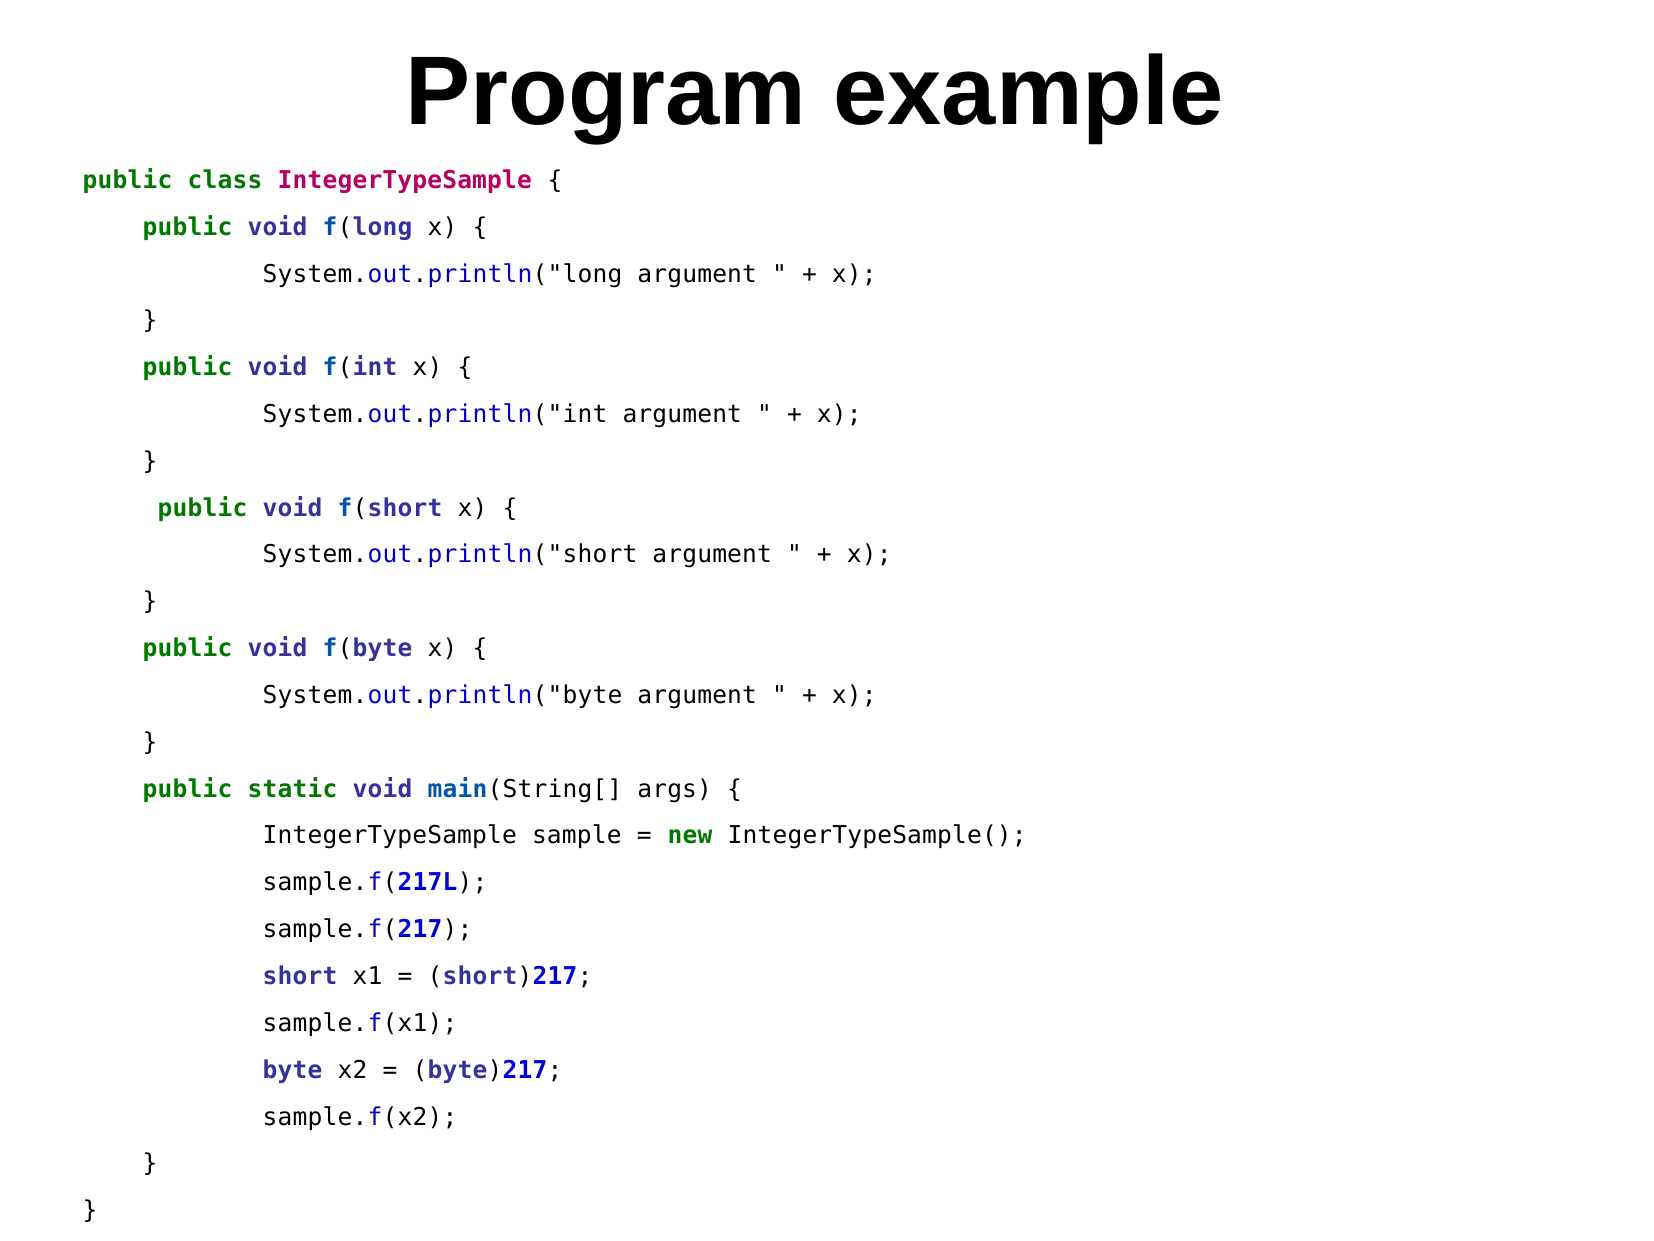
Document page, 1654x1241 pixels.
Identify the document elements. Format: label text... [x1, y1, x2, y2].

list public class IntegerTypeSample { public void f(long x) { System.out.println("long argument " + x); } public void f(int x) { System.out.println("int argument " + x); } public void f(short x) { System.out.println("short argument " + x); } public void f(byte x) { System.out.println("byte argument " + x); } public static void main(String[] args) { IntegerTypeSample sample = new IntegerTypeSample(); sample.f(217L); sample.f(217); short x1 = (short)217; sample.f(x1); byte x2 = (byte)217; sample.f(x2); } } [82, 165, 1538, 1229]
title Program example [70, 35, 1560, 145]
